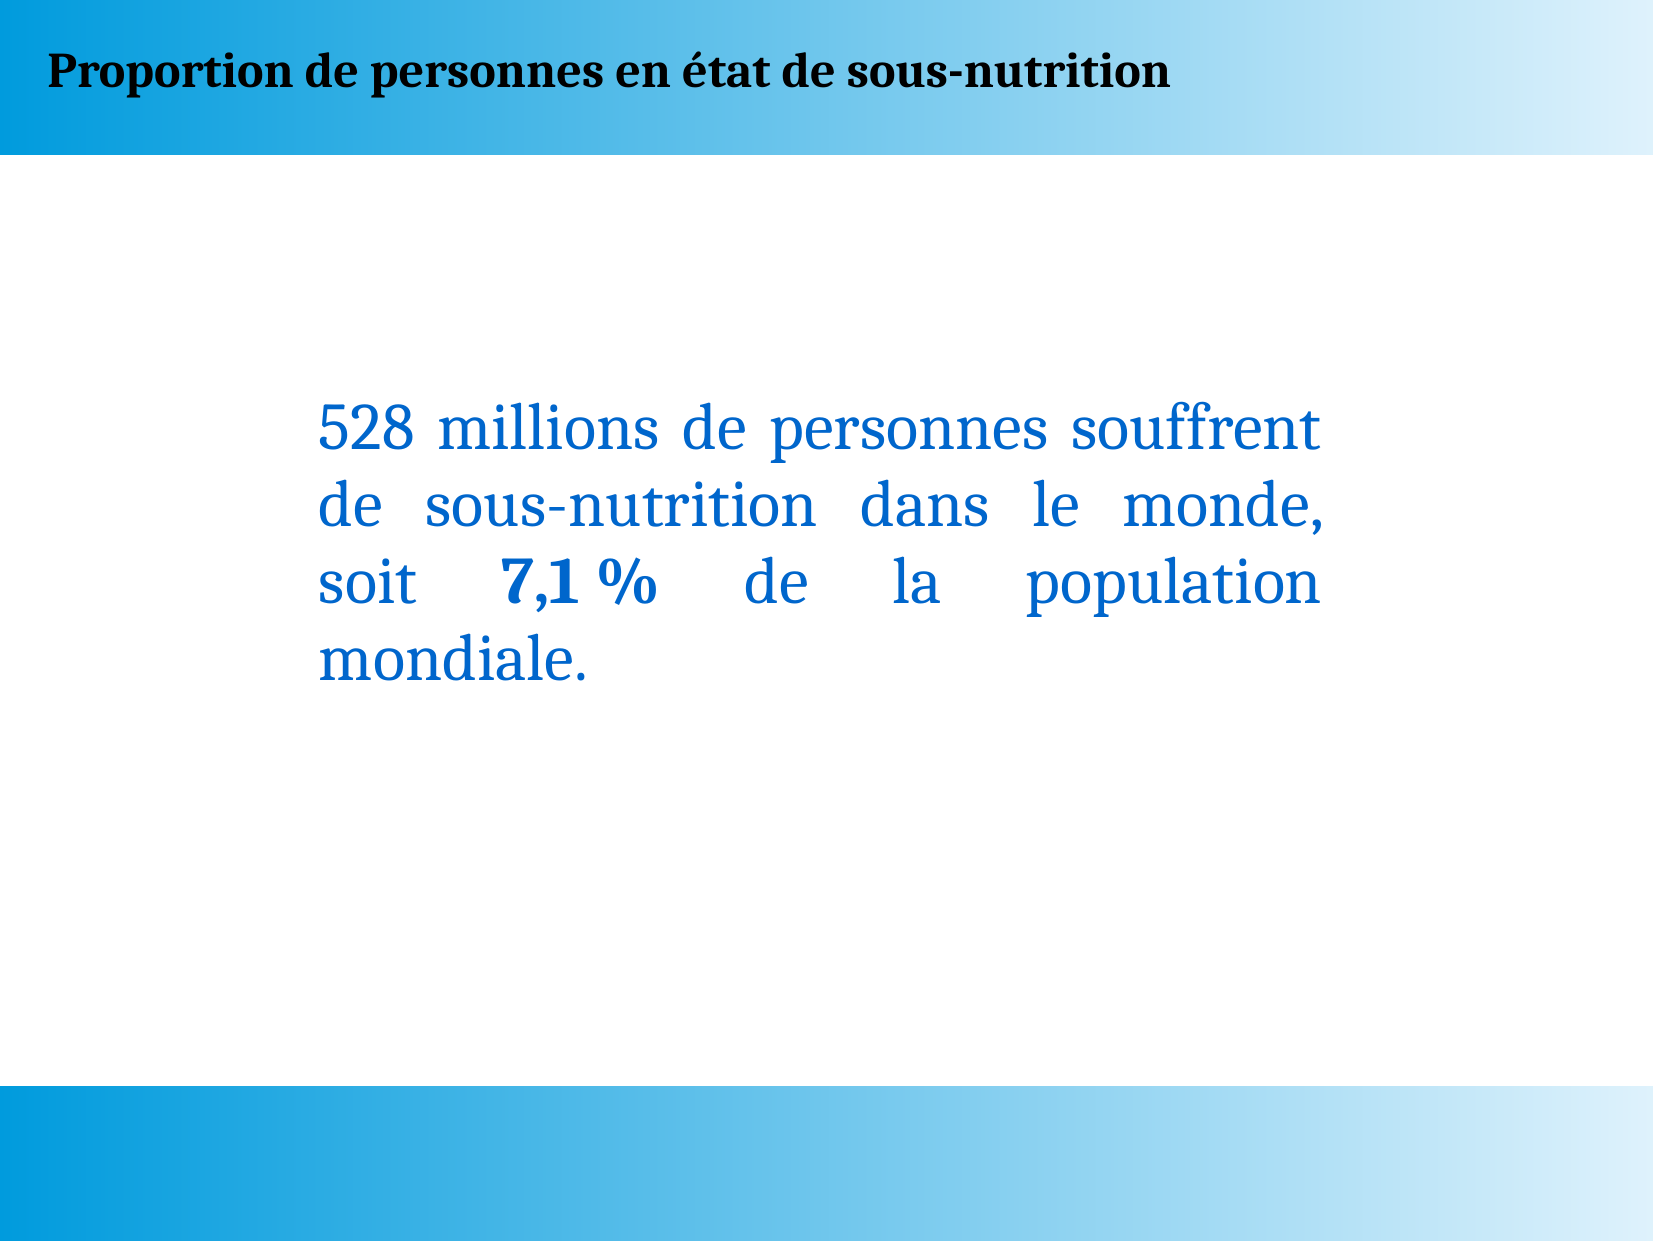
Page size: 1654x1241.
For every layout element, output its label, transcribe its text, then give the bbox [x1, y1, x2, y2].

title Proportion de personnes en état de sous-nutrition [47, 23, 1536, 119]
list 528 millions de personnes souffrent de sous-nutrition dans le monde, soit 7,1 % de la population mondiale. [248, 389, 1323, 804]
